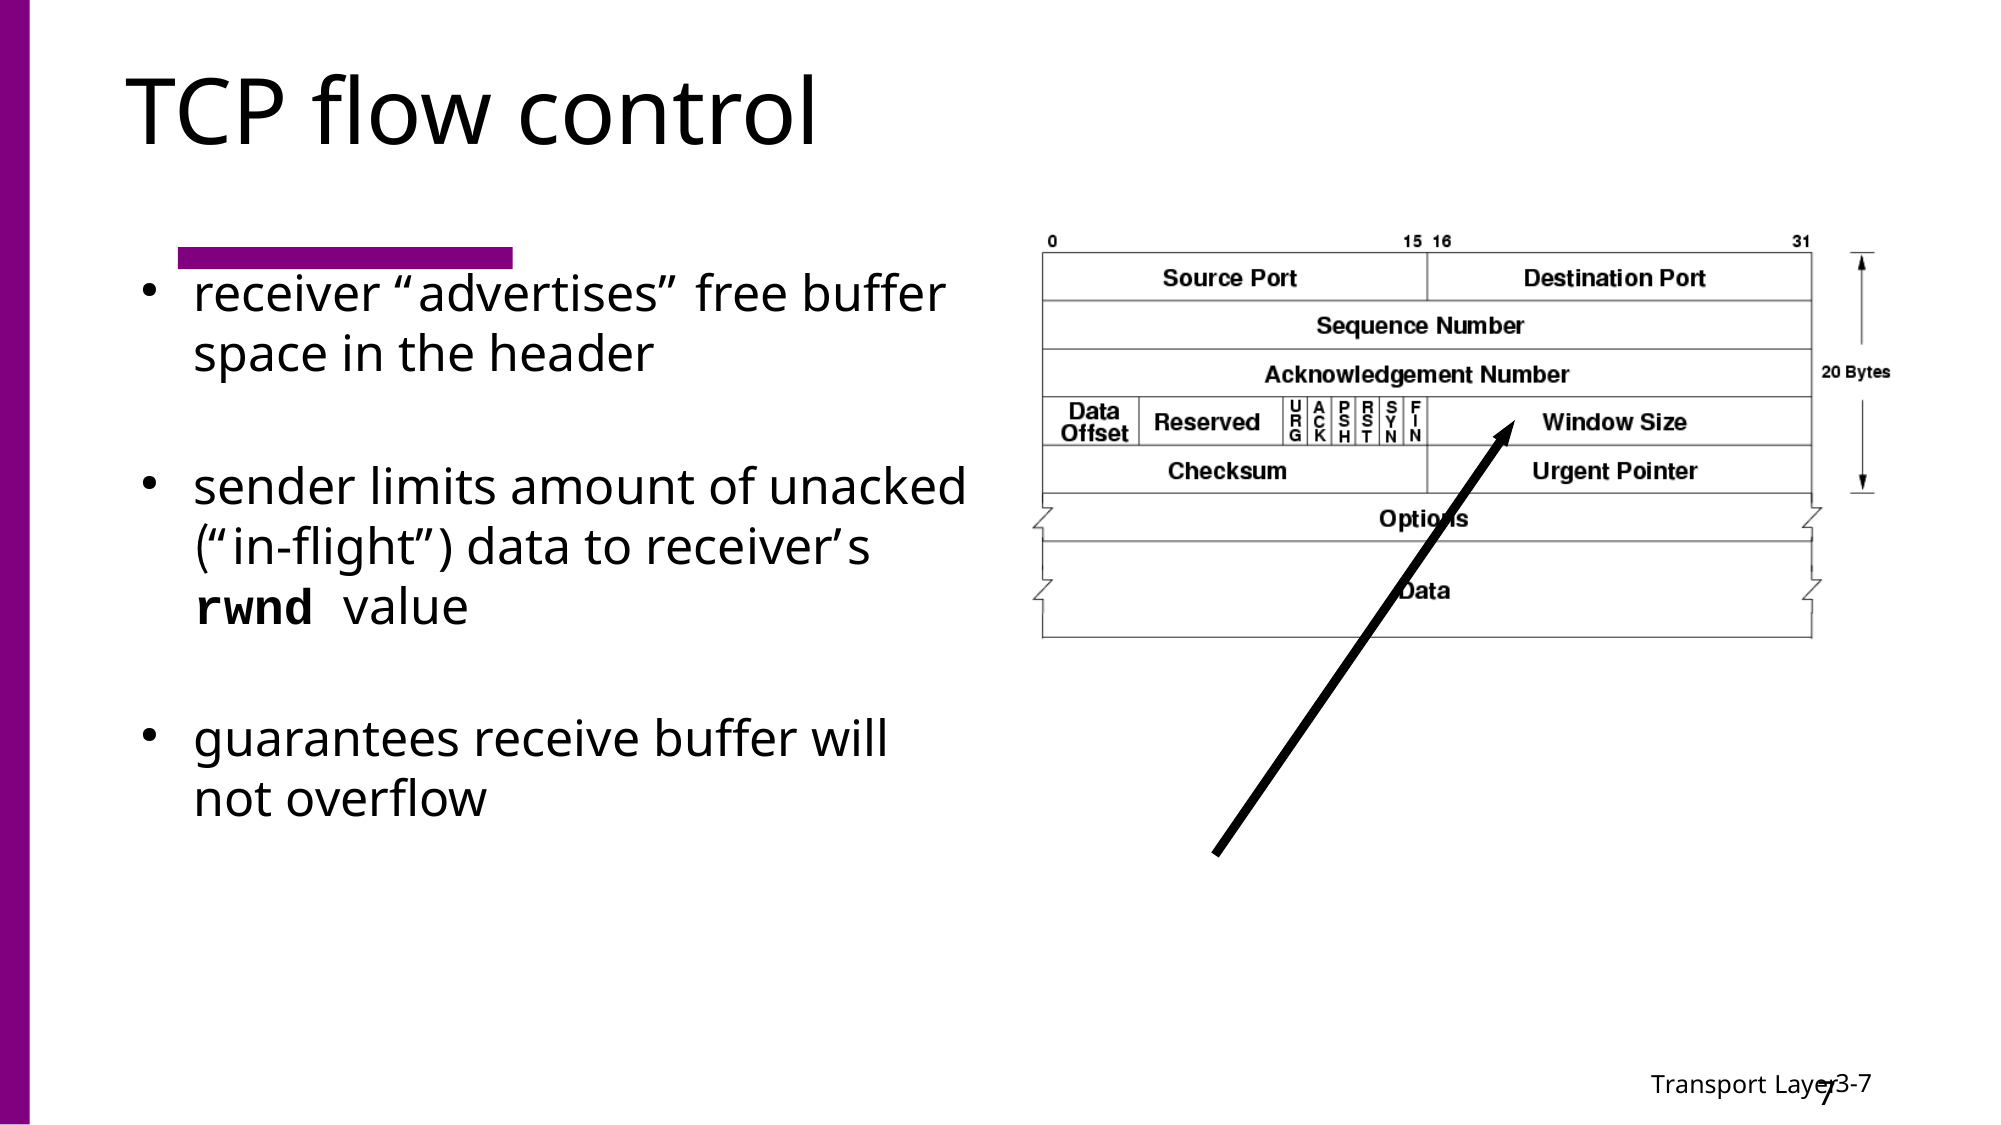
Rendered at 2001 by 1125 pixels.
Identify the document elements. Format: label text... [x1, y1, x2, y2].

list receiver “advertises” free buffer space in the header sender limits amount of unacked (“in-flight”) data to receiver’s rwnd value guarantees receive buffer will not overflow [107, 254, 995, 1060]
text_box 3-<number> [1820, 1060, 1969, 1106]
picture [1025, 224, 1906, 649]
text_box Transport Layer [1219, 1057, 1854, 1105]
title TCP flow control [74, 28, 1775, 189]
